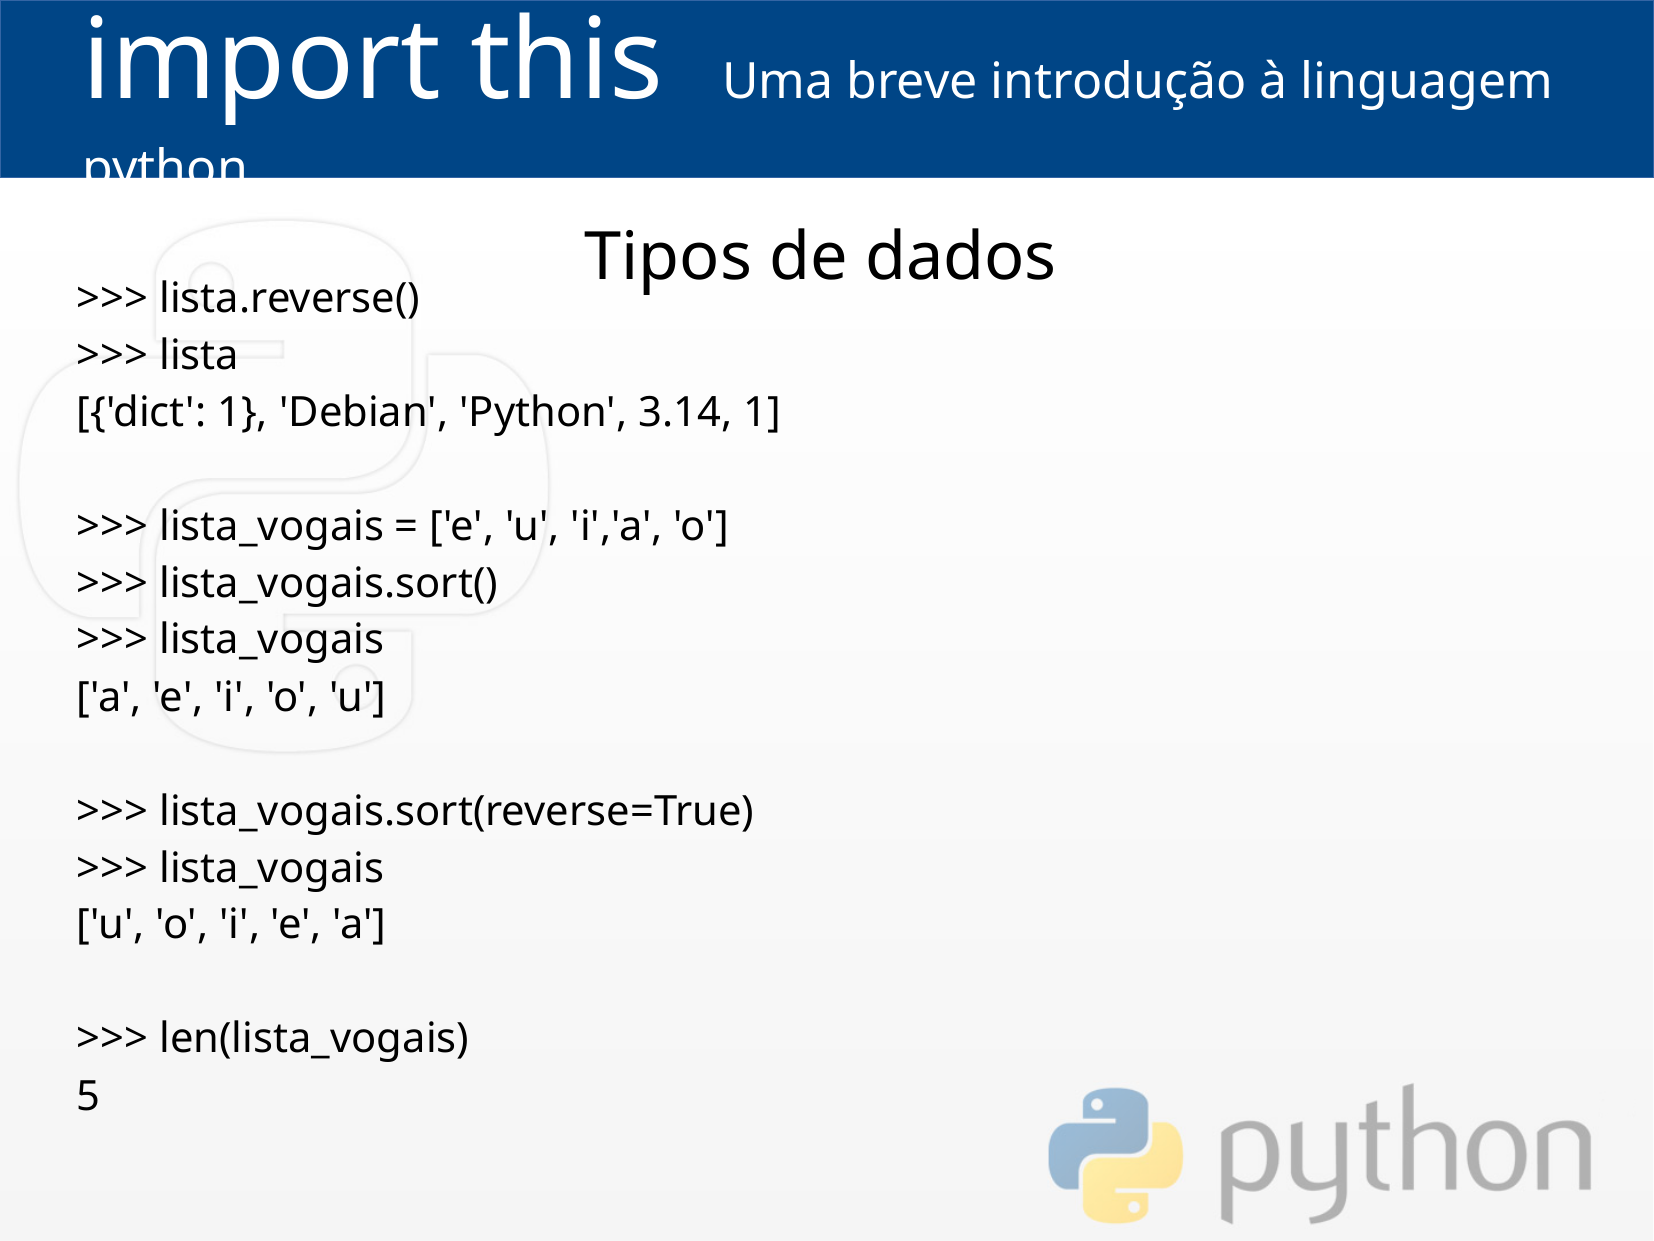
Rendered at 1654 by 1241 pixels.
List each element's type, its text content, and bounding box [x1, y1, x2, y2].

text_box [0, 0, 1654, 178]
picture [221, 301, 231, 309]
title import this Uma breve introdução à linguagem python [82, 1, 1571, 178]
picture [0, 200, 1654, 1241]
subtitle >>> lista.reverse() >>> lista [{'dict': 1}, 'Debian', 'Python', 3.14, 1] >>> lista_vogais = ['e', 'u', 'i','a', 'o'] >>> lista_vogais.sort() >>> lista_vogais ['a', 'e', 'i', 'o', 'u'] >>> lista_vogais.sort(reverse=True) >>> lista_vogais ['u', 'o', 'i', 'e', 'a'] >>> len(lista_vogais) 5 [76, 319, 1565, 1128]
picture [295, 296, 304, 309]
text_box Tipos de dados [106, 200, 1536, 296]
picture [400, 296, 414, 319]
